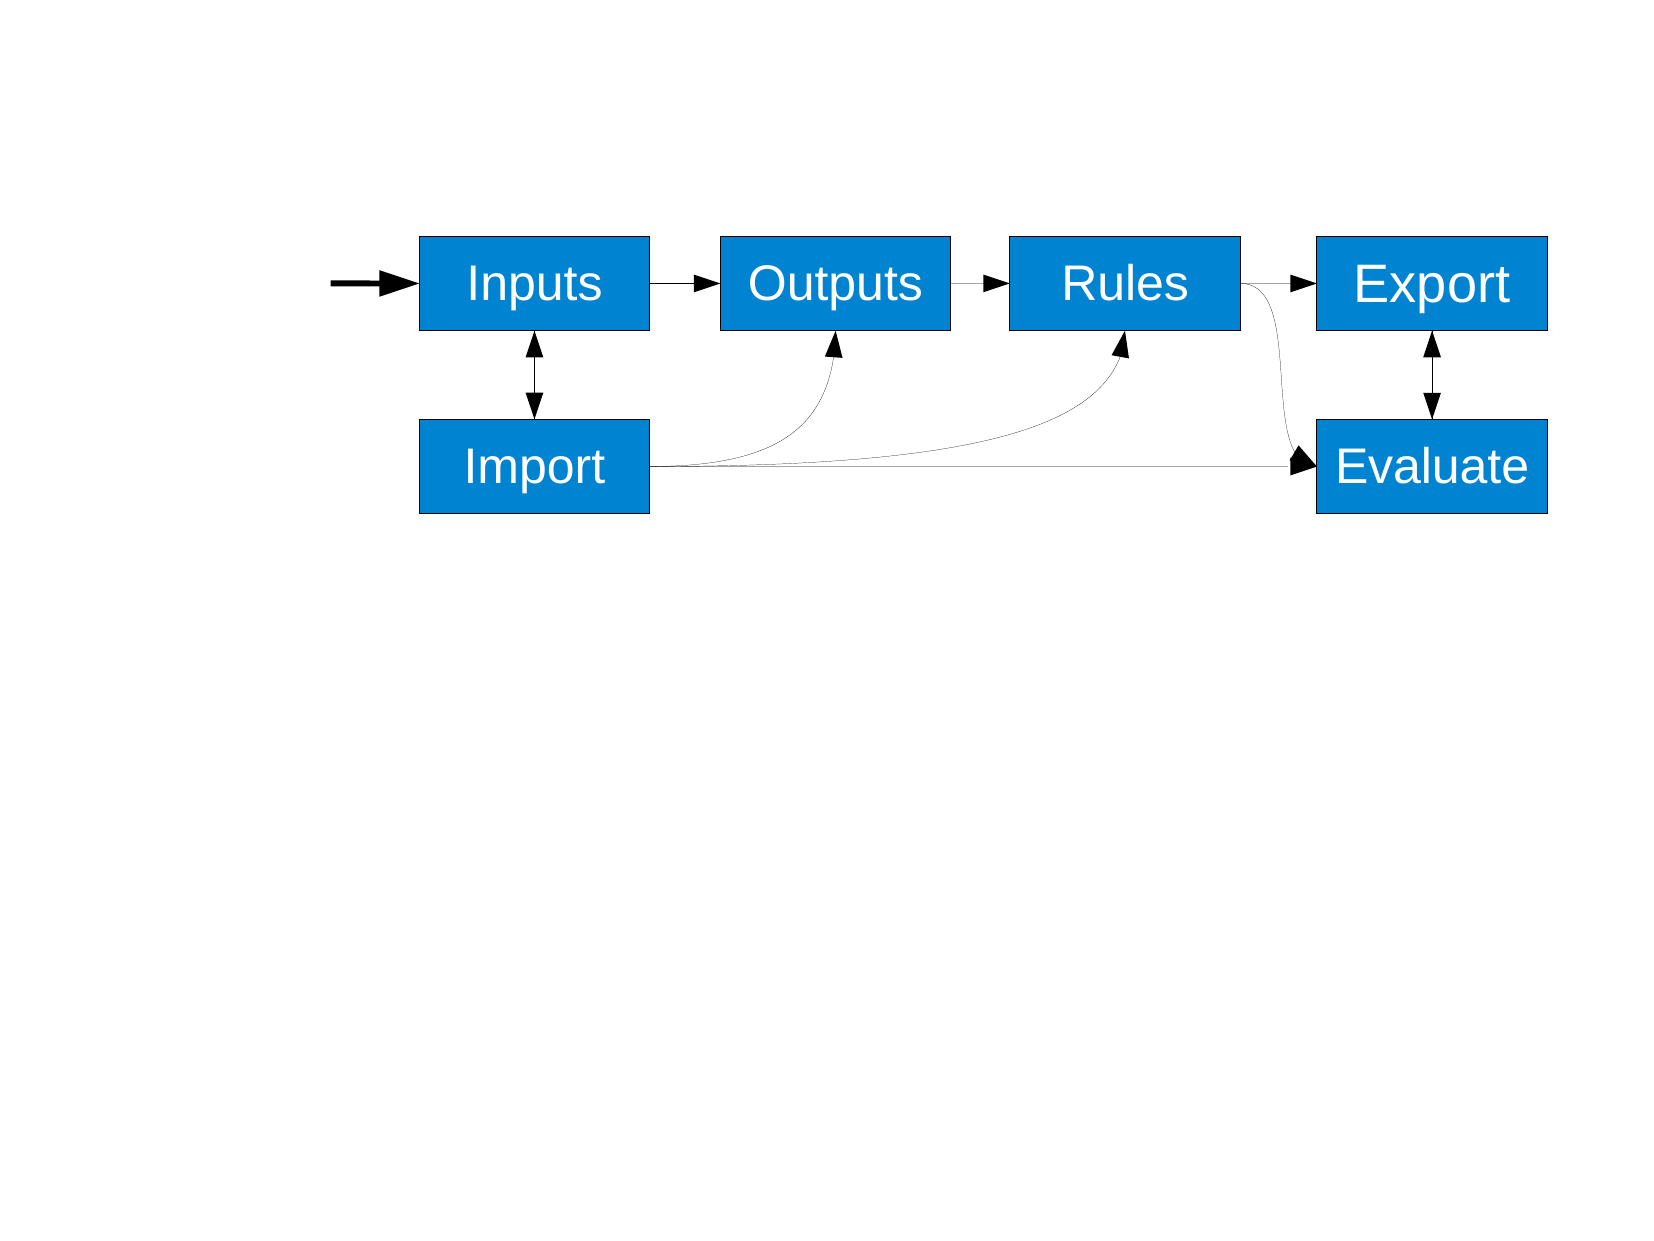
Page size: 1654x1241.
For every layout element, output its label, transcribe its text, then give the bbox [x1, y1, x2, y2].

text_box Import [419, 419, 650, 514]
text_box Rules [1009, 236, 1241, 331]
text_box Inputs [419, 236, 650, 331]
text_box Export [1316, 236, 1548, 331]
text_box Evaluate [1316, 419, 1548, 514]
text_box Outputs [720, 236, 951, 331]
